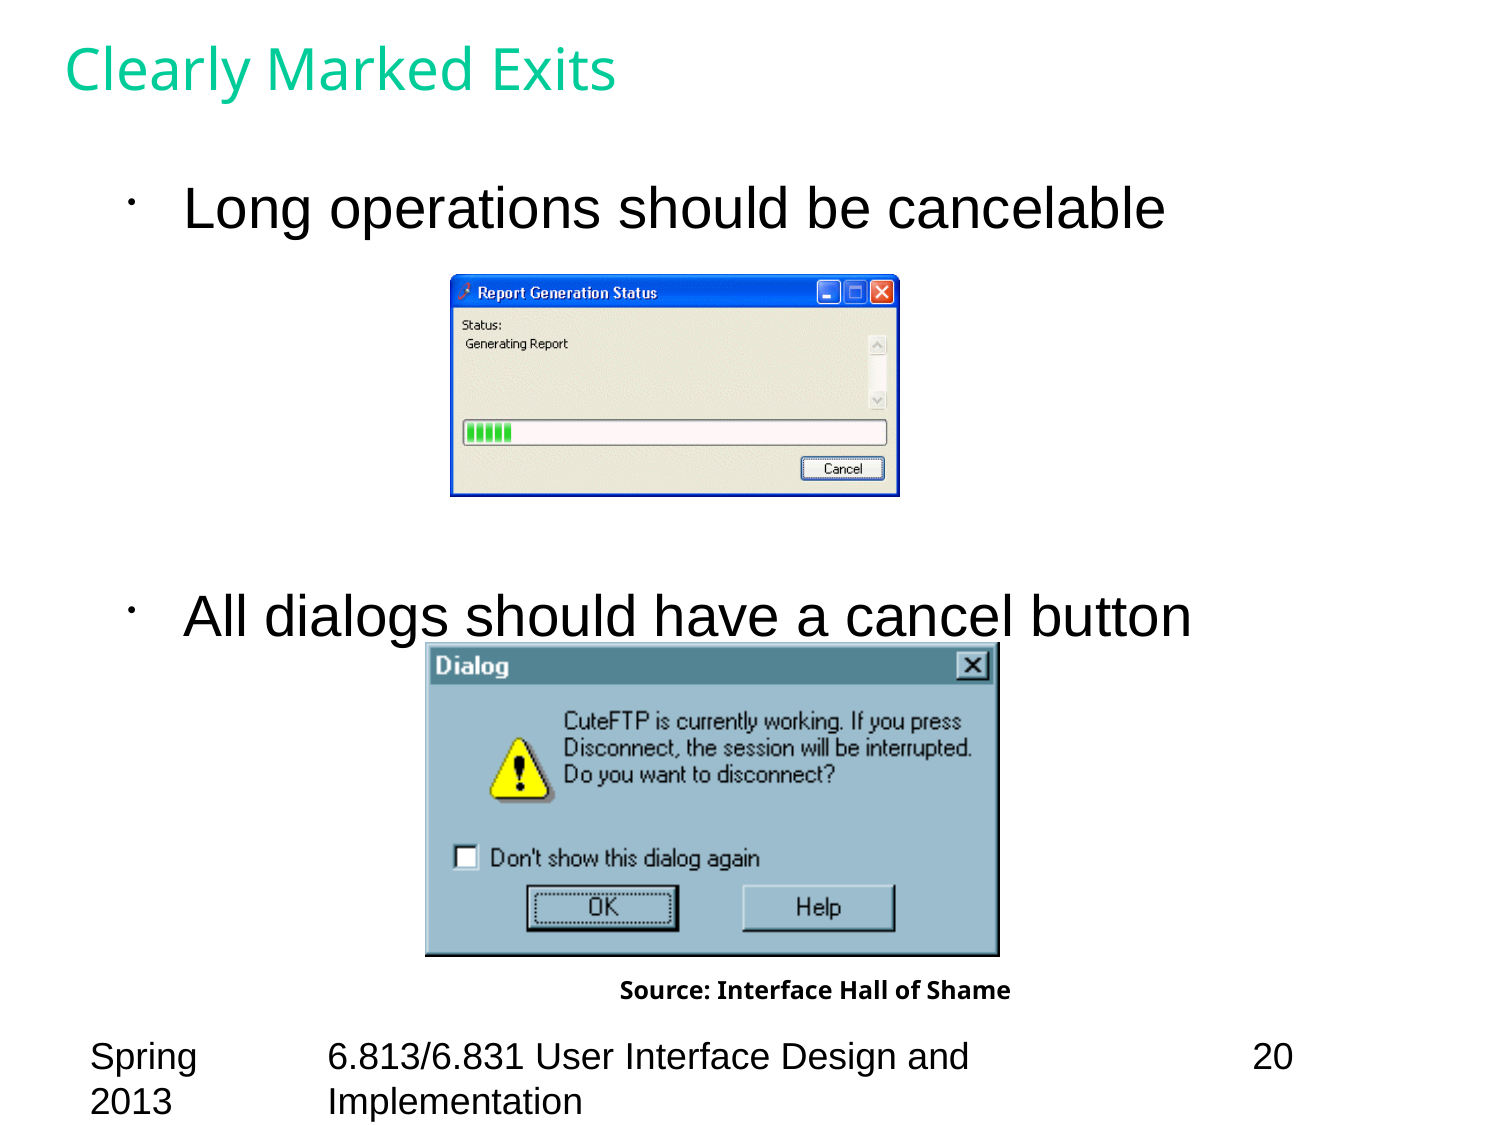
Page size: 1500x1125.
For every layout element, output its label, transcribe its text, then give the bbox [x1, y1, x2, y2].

slide_number <number> [1237, 1024, 1425, 1103]
footer 6.813/6.831 User Interface Design and Implementation [312, 1024, 1225, 1103]
slide_number Spring 2013 [75, 1024, 300, 1103]
list Long operations should be cancelable All dialogs should have a cancel button [112, 162, 1388, 1000]
picture [425, 642, 1000, 957]
picture [450, 274, 900, 497]
text_box Source: Interface Hall of Shame [604, 967, 1027, 1013]
title Clearly Marked Exits [50, 24, 1438, 150]
